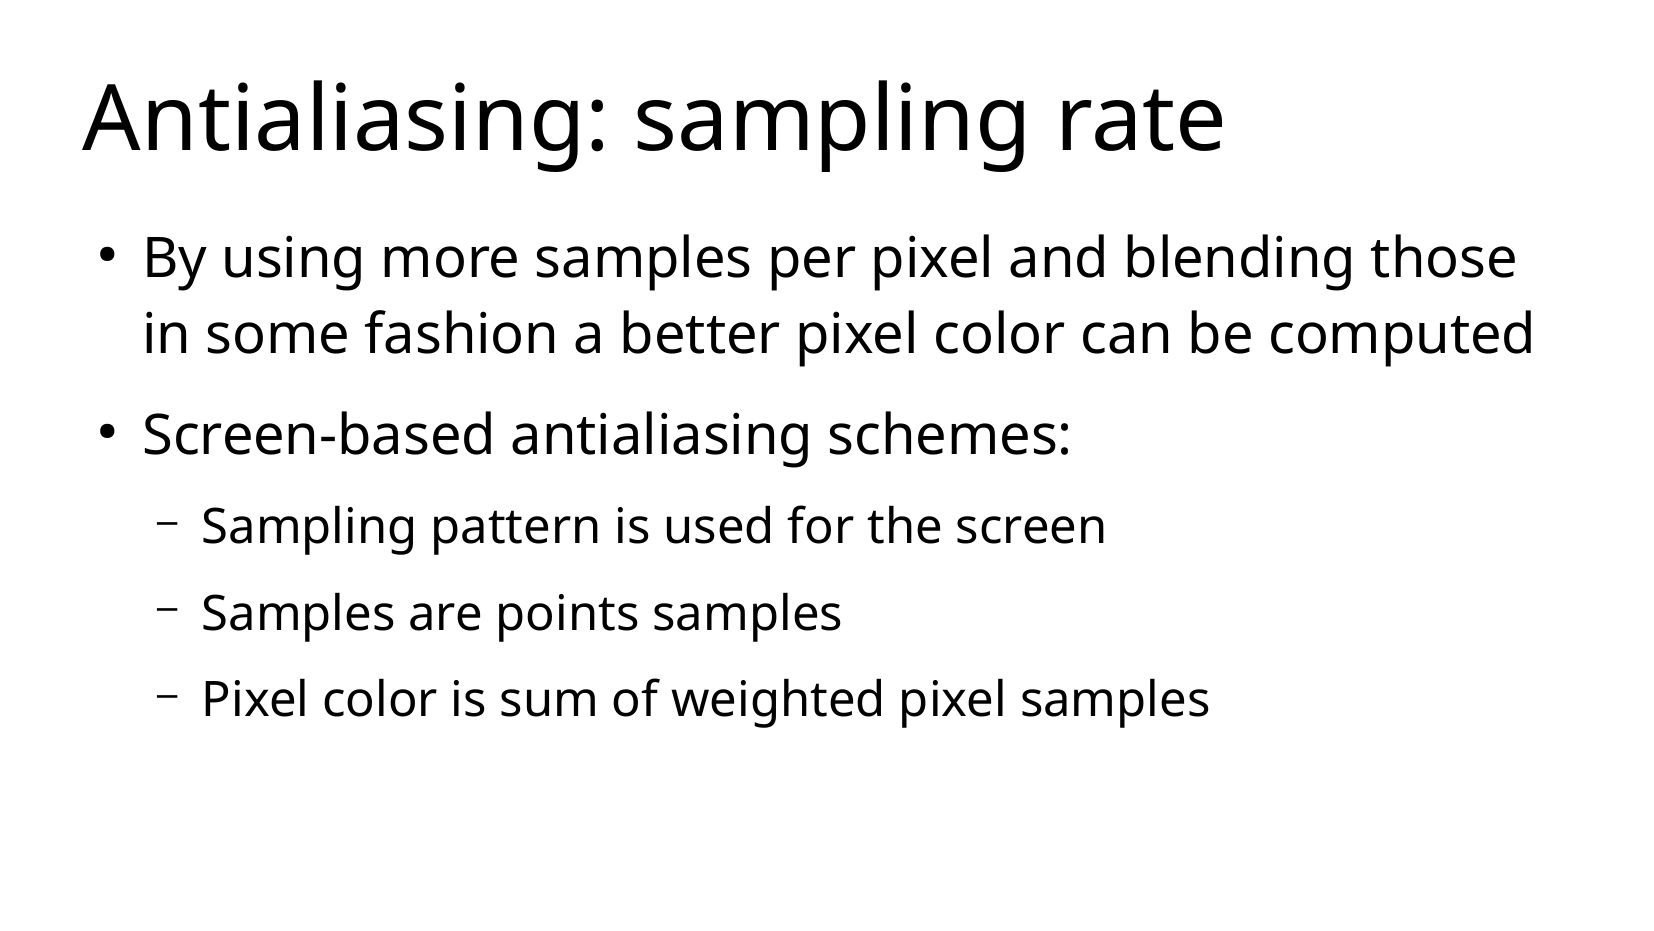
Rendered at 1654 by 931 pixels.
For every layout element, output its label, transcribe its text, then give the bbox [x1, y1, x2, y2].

title Antialiasing: sampling rate [82, 37, 1571, 193]
list By using more samples per pixel and blending those in some fashion a better pixel color can be computed Screen-based antialiasing schemes: Sampling pattern is used for the screen Samples are points samples Pixel color is sum of weighted pixel samples [82, 217, 1571, 758]
